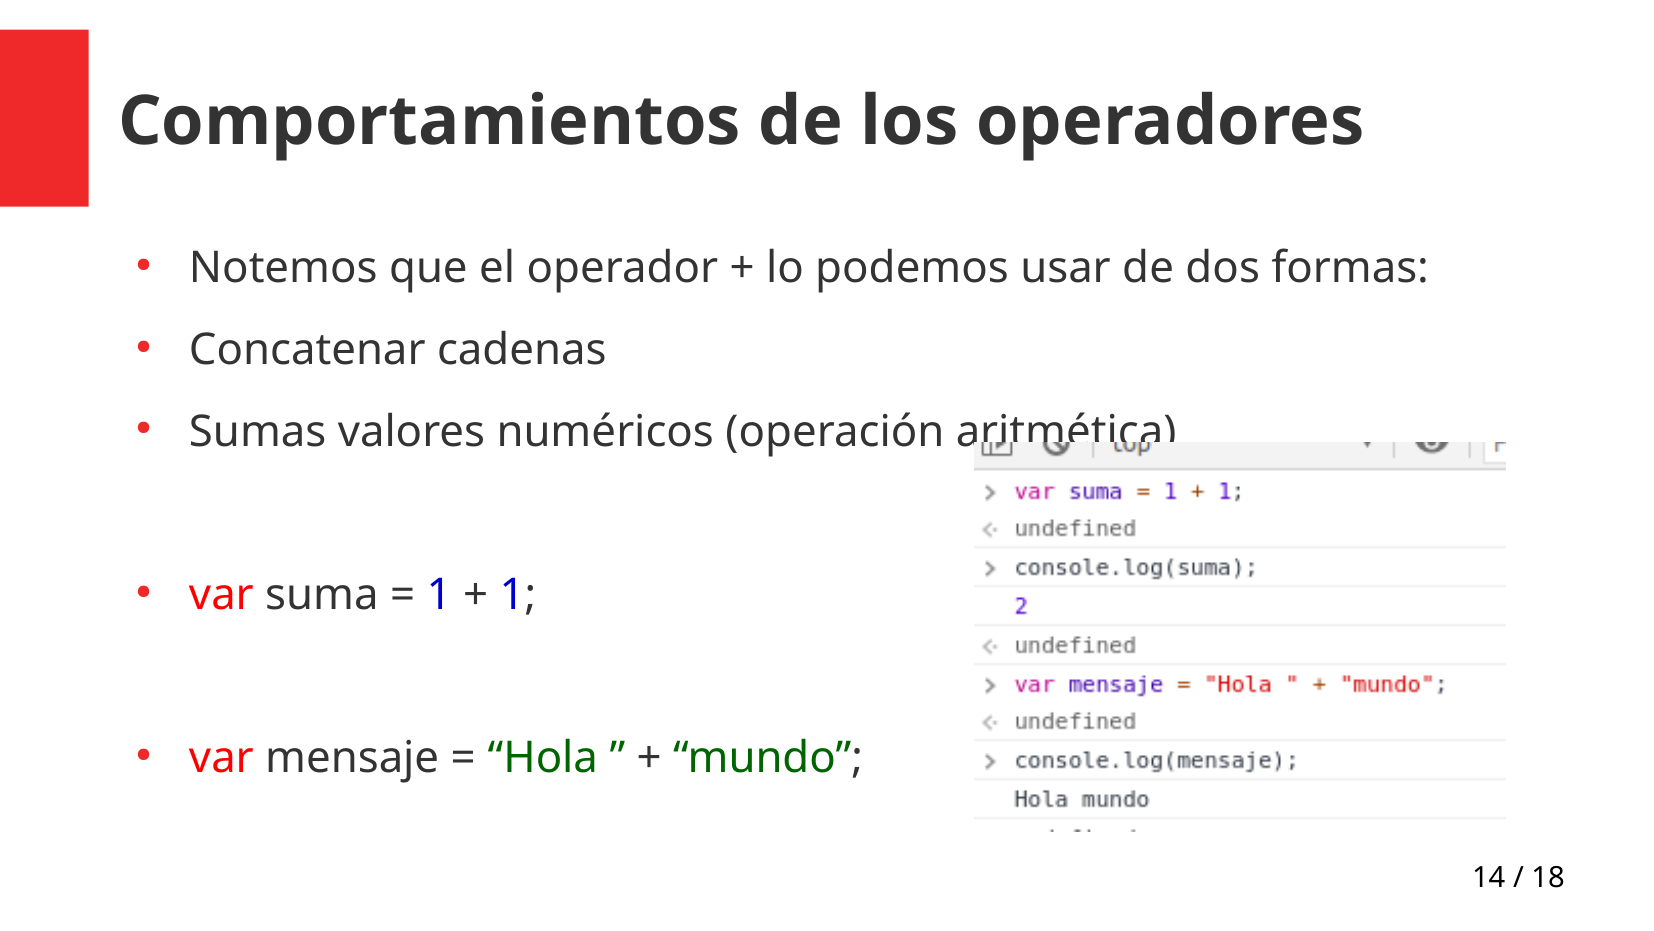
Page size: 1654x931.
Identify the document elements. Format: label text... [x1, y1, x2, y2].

list Notemos que el operador + lo podemos usar de dos formas: Concatenar cadenas Sumas valores numéricos (operación aritmética) var suma = 1 + 1; var mensaje = “Hola ” + “mundo”; [118, 236, 1595, 798]
title Comportamientos de los operadores [118, 29, 1595, 207]
picture [974, 442, 1506, 832]
